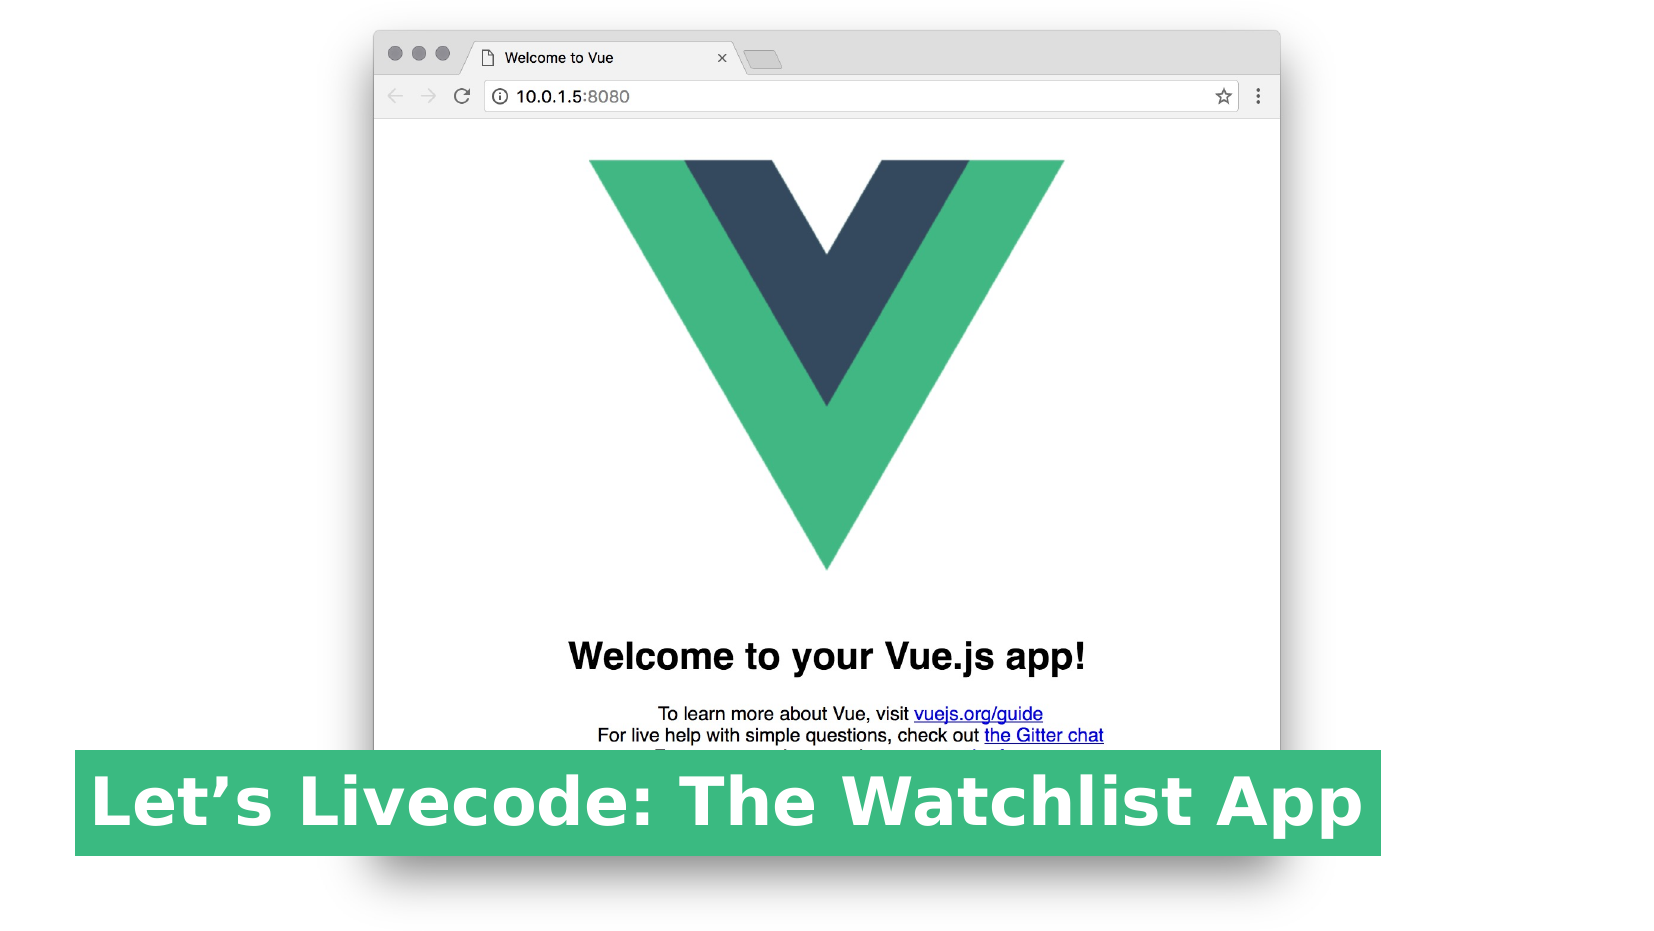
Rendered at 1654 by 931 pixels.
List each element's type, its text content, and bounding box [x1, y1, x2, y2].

picture [317, 0, 1336, 750]
text_box Let’s Livecode: The Watchlist App [75, 750, 1381, 856]
picture [317, 856, 1336, 931]
